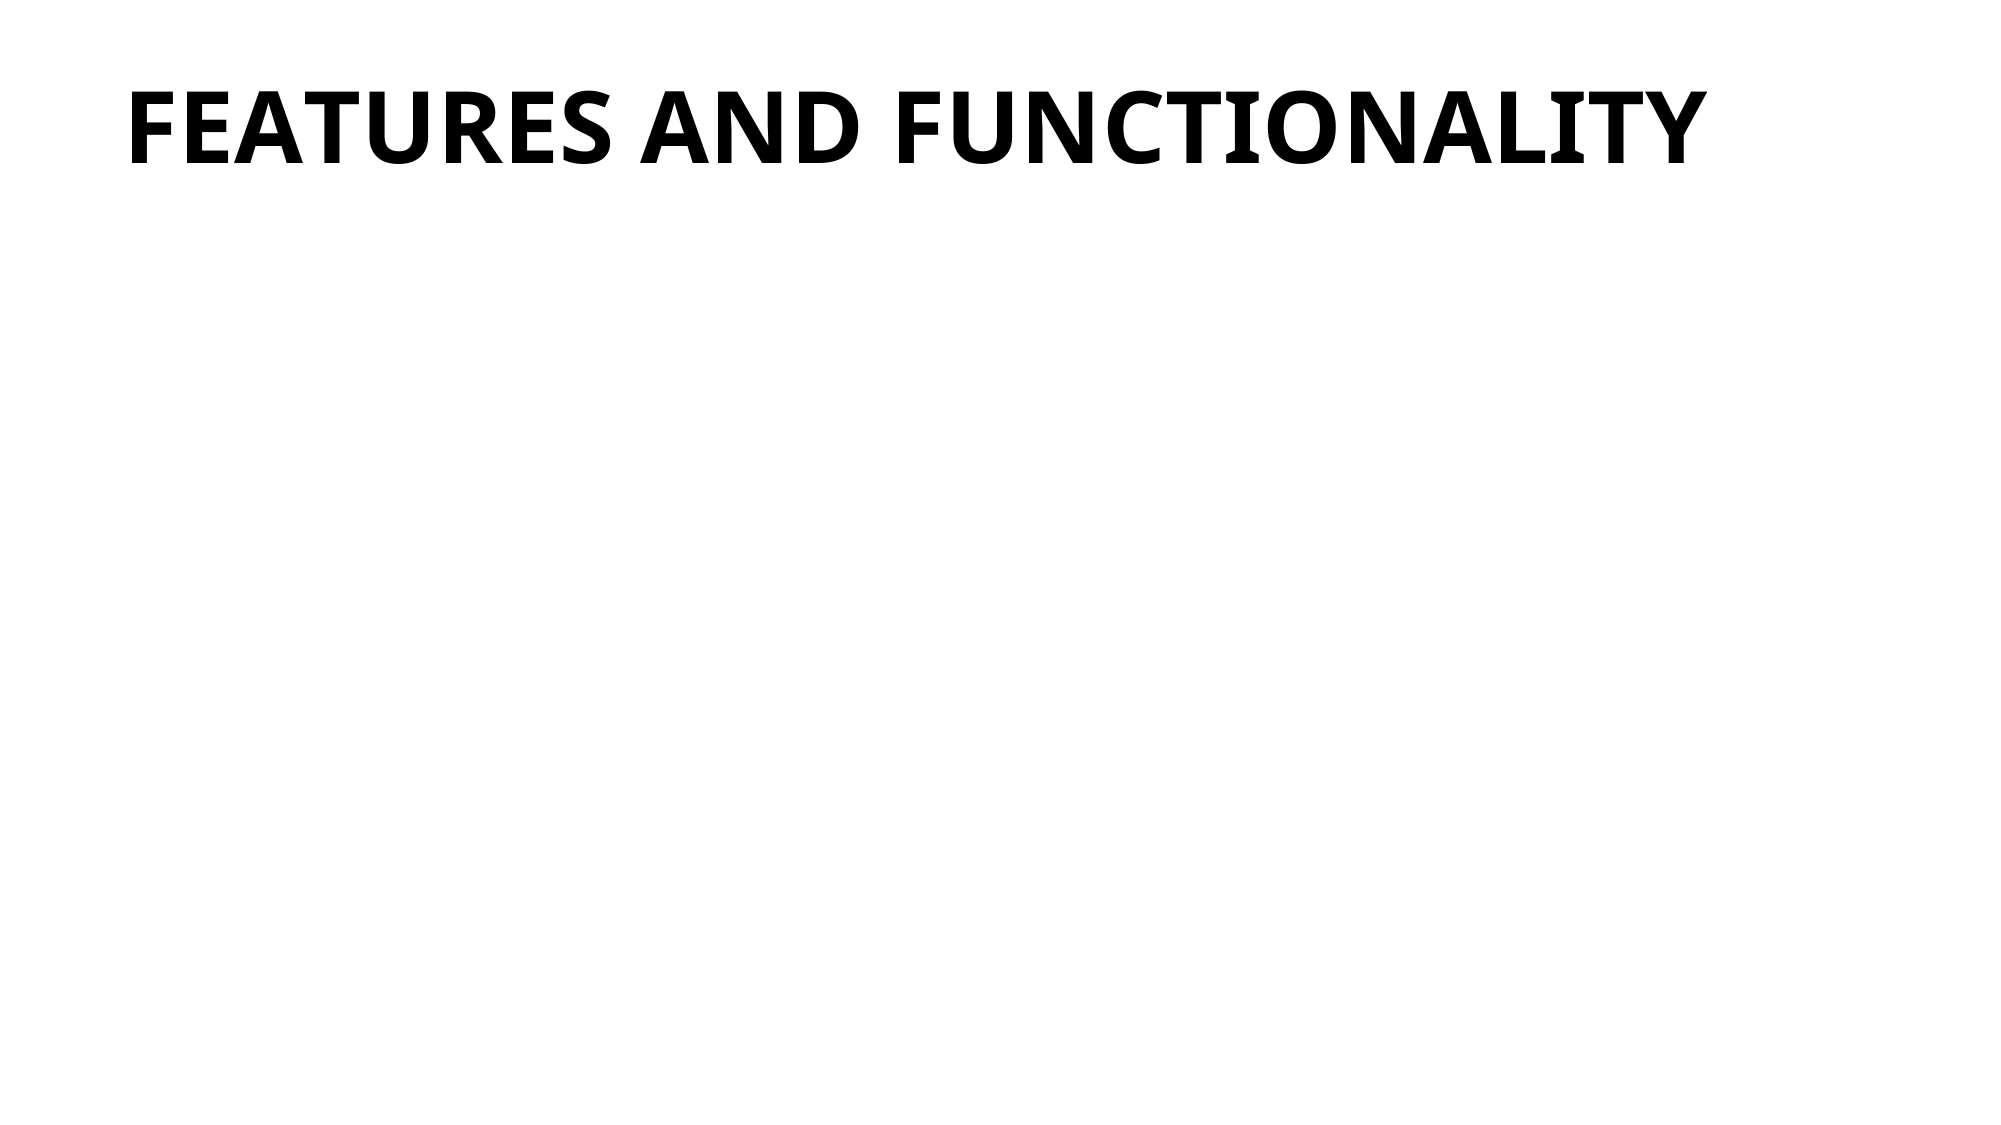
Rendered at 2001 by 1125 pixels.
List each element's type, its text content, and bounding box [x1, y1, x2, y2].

title FEATURES AND FUNCTIONALITY [123, 63, 1877, 188]
